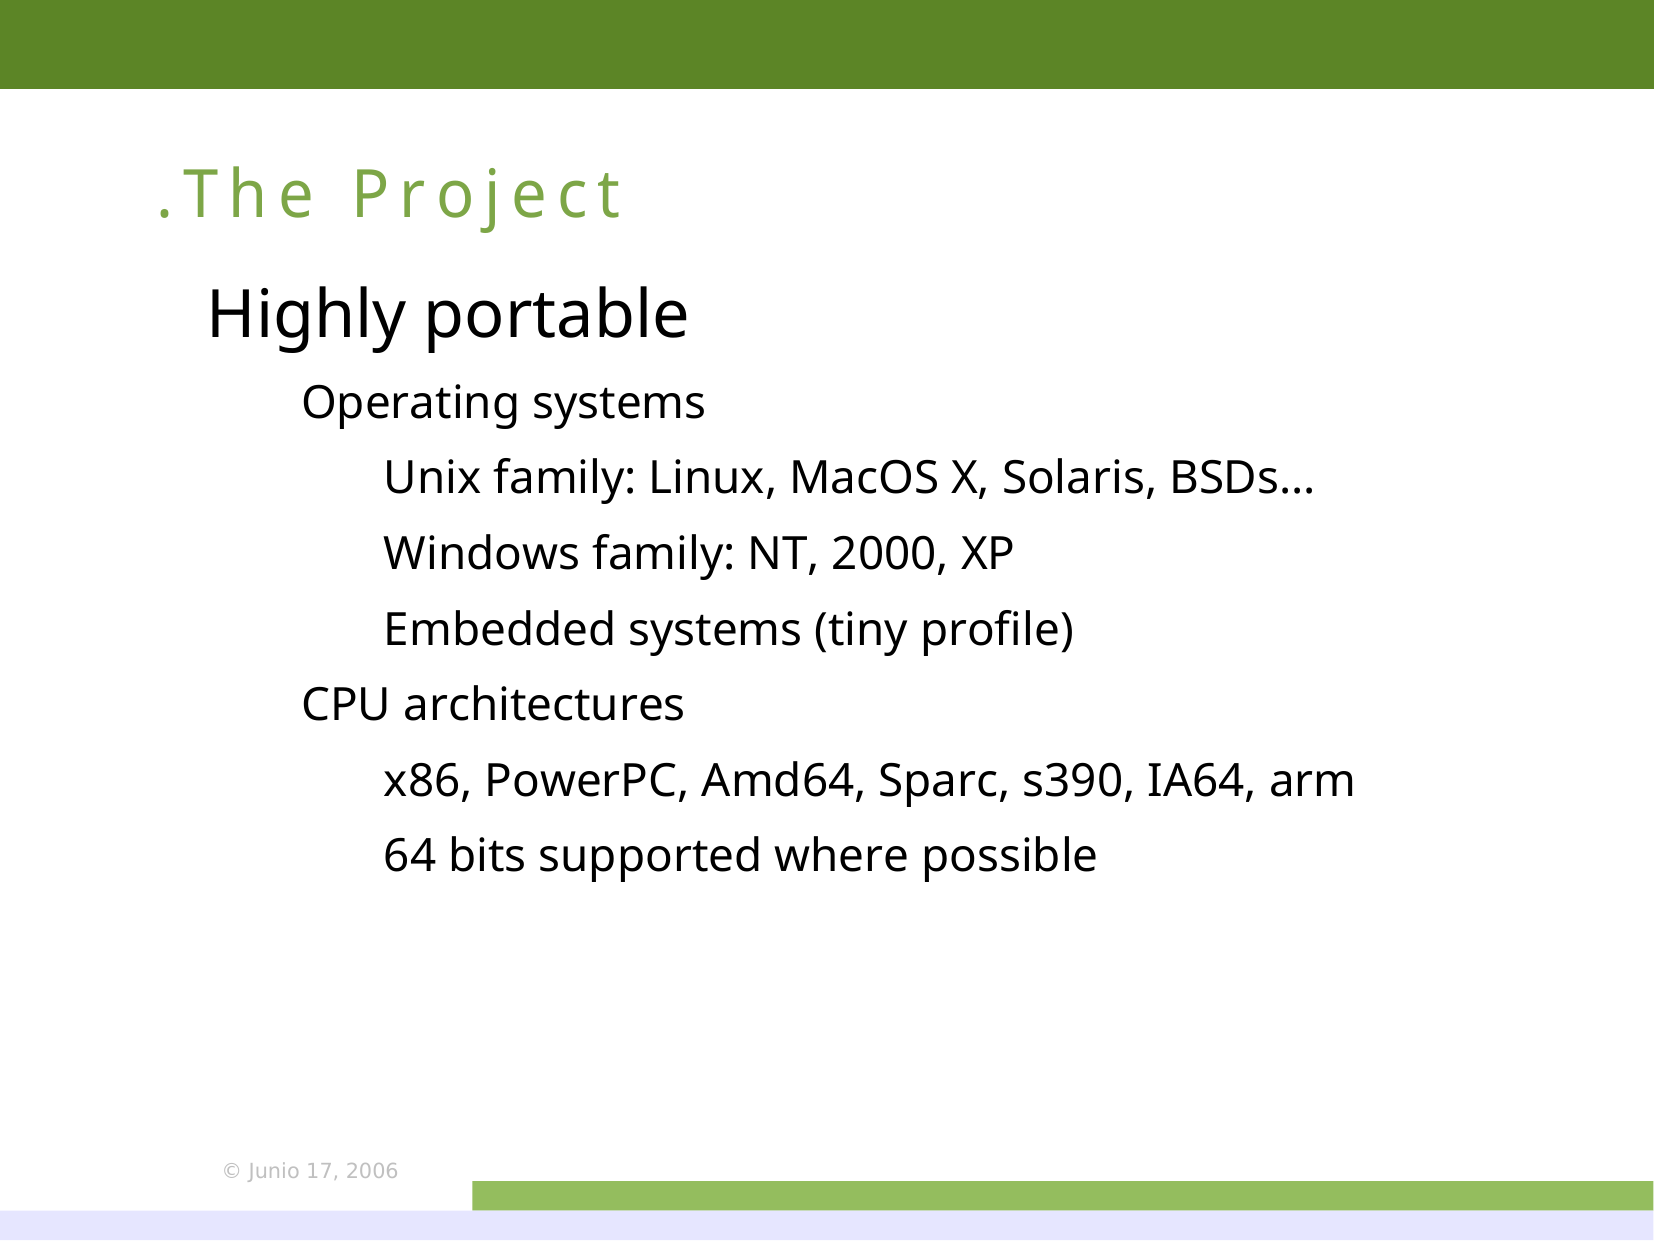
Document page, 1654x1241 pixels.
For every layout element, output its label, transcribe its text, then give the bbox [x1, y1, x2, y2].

text_box [0, 1181, 1654, 1241]
text_box © Junio 17, 2006 [206, 1151, 739, 1191]
text_box [0, 0, 1654, 89]
list Highly portable Operating systems Unix family: Linux, MacOS X, Solaris, BSDs... Windows family: NT, 2000, XP Embedded systems (tiny profile) CPU architectures x86, PowerPC, Amd64, Sparc, s390, IA64, arm 64 bits supported where possible [206, 265, 1654, 1181]
title The .The Project [0, 89, 1477, 296]
